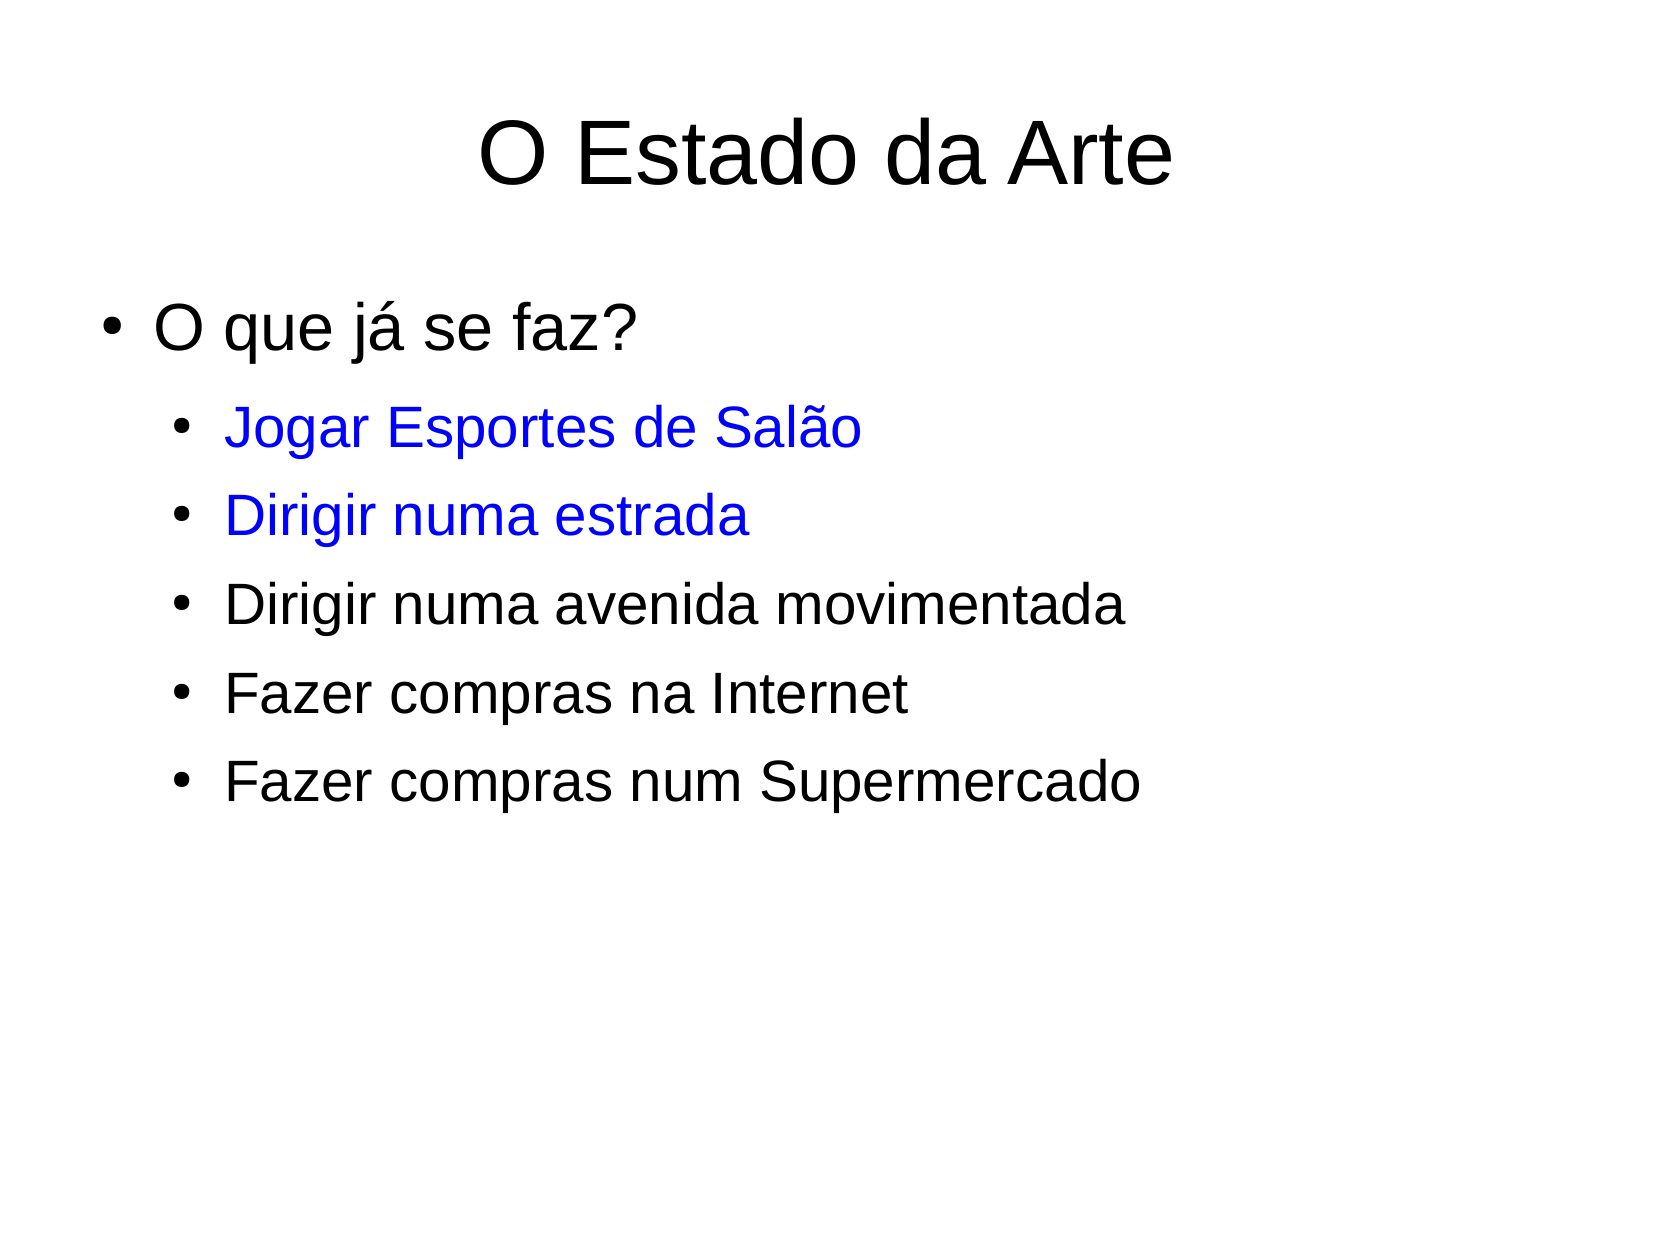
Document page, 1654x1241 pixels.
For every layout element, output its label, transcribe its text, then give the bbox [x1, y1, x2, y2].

list O que já se faz? Jogar Esportes de Salão Dirigir numa estrada Dirigir numa avenida movimentada Fazer compras na Internet Fazer compras num Supermercado [82, 290, 1571, 1109]
title O Estado da Arte [82, 49, 1571, 257]
